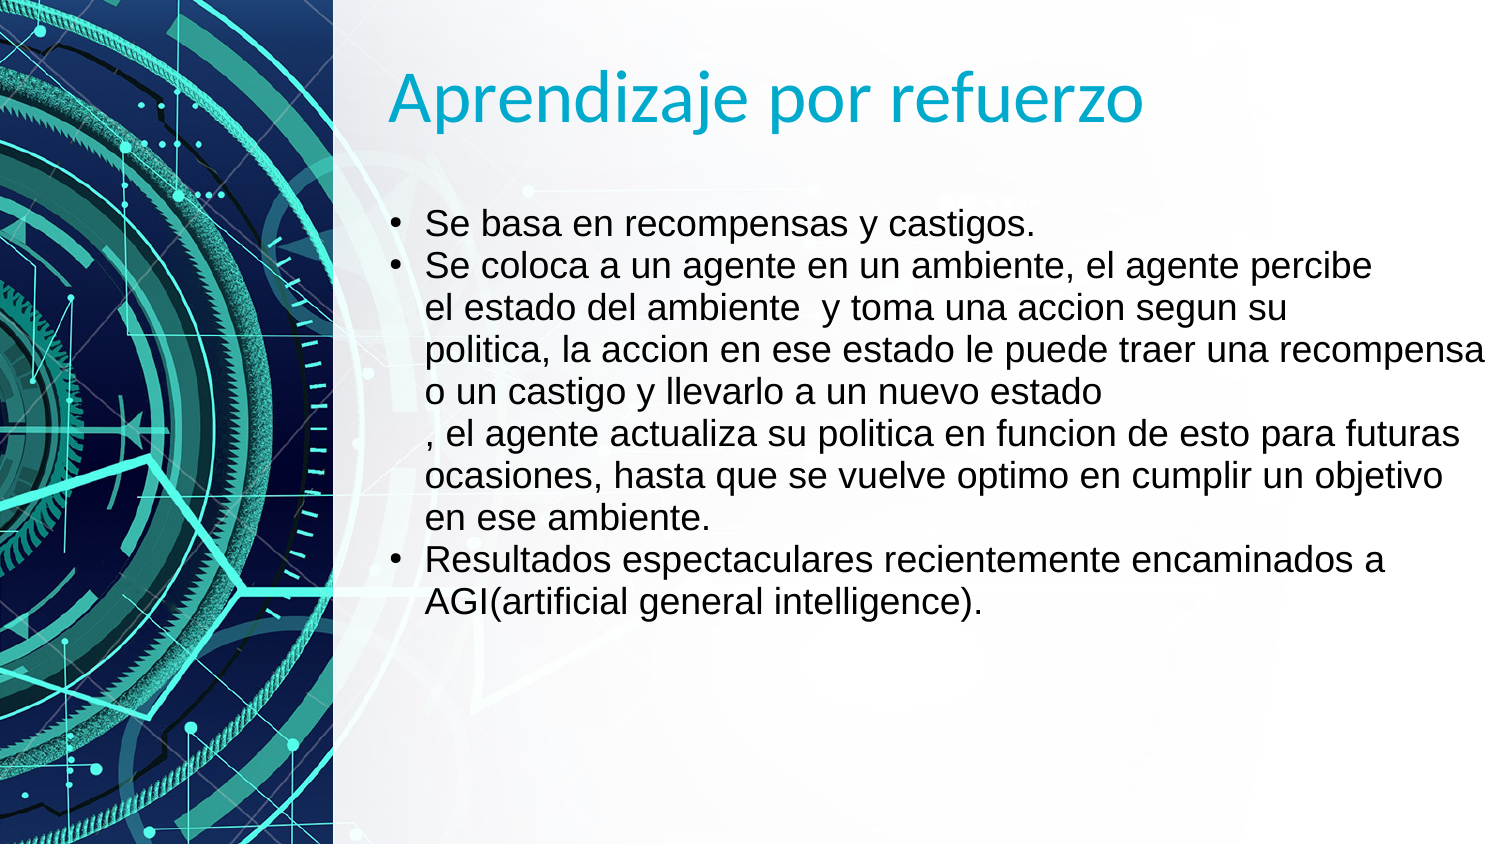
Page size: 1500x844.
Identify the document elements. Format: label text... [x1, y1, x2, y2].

picture [0, 0, 1500, 844]
text_box Se basa en recompensas y castigos. Se coloca a un agente en un ambiente, el agente percibe el estado del ambiente y toma una accion segun su politica, la accion en ese estado le puede traer una recompensa o un castigo y llevarlo a un nuevo estado , el agente actualiza su politica en funcion de esto para futuras ocasiones, hasta que se vuelve optimo en cumplir un objetivo en ese ambiente. Resultados espectaculares recientemente encaminados a AGI(artificial general intelligence). [374, 195, 1500, 625]
text_box Aprendizaje por refuerzo [374, 46, 1376, 140]
